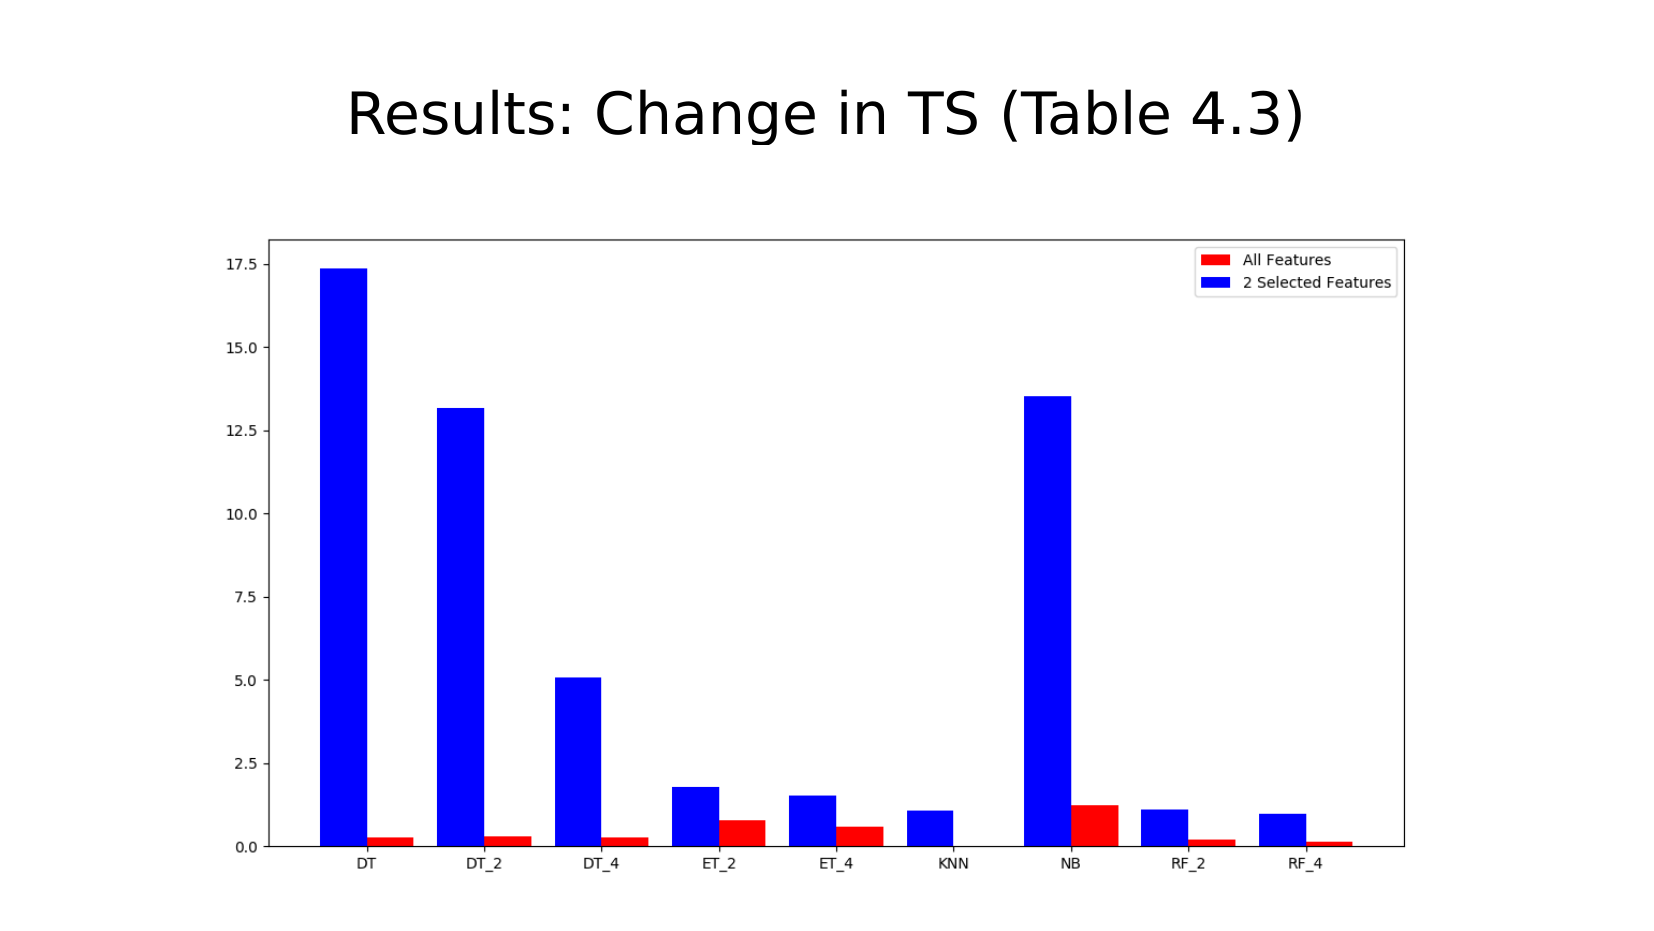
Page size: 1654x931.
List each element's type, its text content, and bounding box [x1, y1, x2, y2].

title Results: Change in TS (Table 4.3) [82, 37, 1571, 193]
picture [85, 145, 1551, 931]
